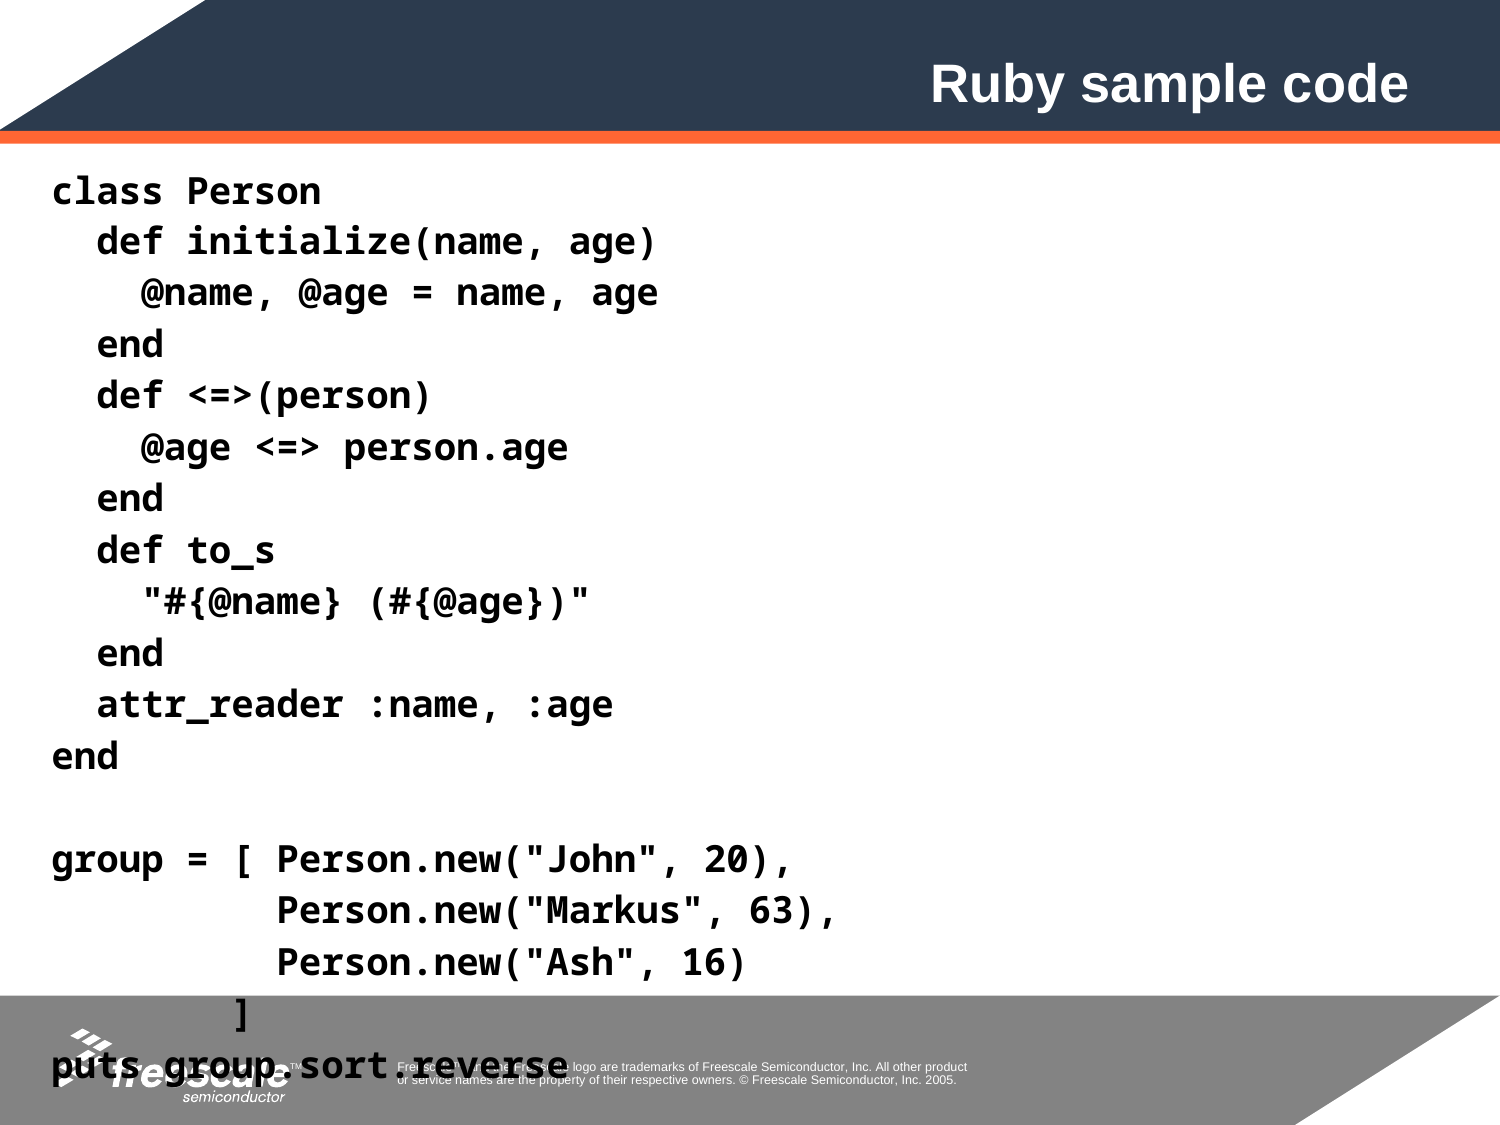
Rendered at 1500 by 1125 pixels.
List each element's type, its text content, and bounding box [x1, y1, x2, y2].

title Ruby sample code [75, 27, 1426, 146]
text_box class Person def initialize(name, age) @name, @age = name, age end def <=>(person) @age <=> person.age end def to_s "#{@name} (#{@age})" end attr_reader :name, :age end group = [ Person.new("John", 20), Person.new("Markus", 63), Person.new("Ash", 16) ] puts group.sort.reverse [51, 165, 1448, 1090]
